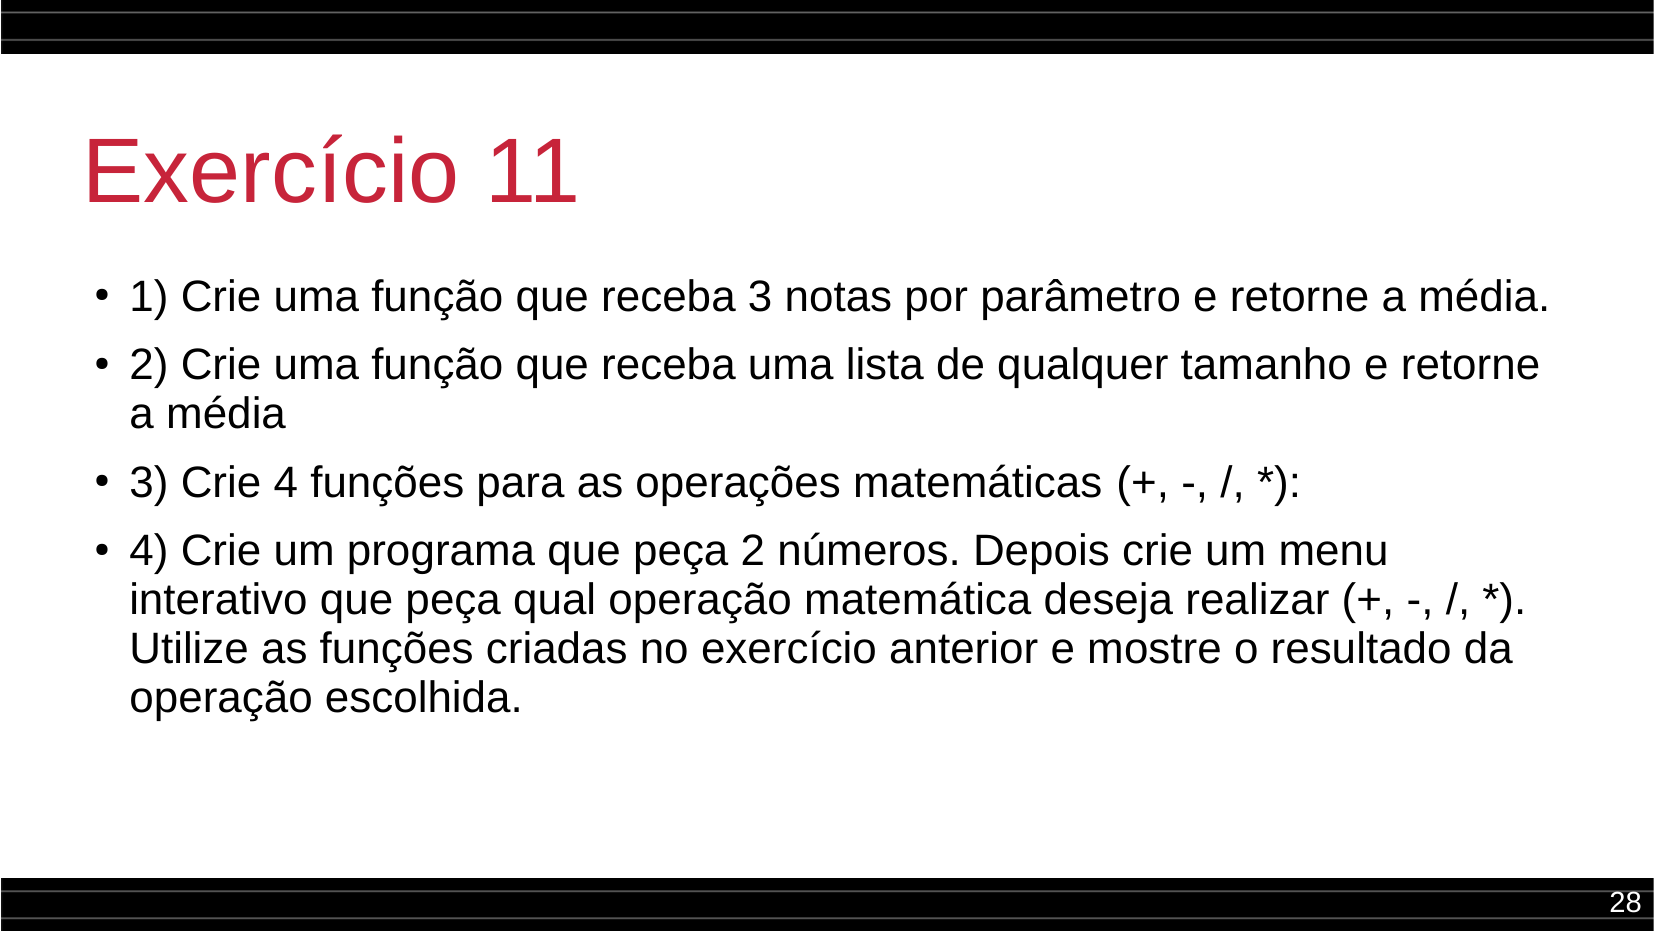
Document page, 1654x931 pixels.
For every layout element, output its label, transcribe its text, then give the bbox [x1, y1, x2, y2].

list 1) Crie uma função que receba 3 notas por parâmetro e retorne a média. 2) Crie uma função que receba uma lista de qualquer tamanho e retorne a média 3) Crie 4 funções para as operações matemáticas (+, -, /, *): 4) Crie um programa que peça 2 números. Depois crie um menu interativo que peça qual operação matemática deseja realizar (+, -, /, *). Utilize as funções criadas no exercício anterior e mostre o resultado da operação escolhida. [82, 271, 1571, 758]
title Exercício 11 [82, 92, 1571, 249]
picture [1, 878, 1654, 931]
picture [1, 0, 1654, 54]
